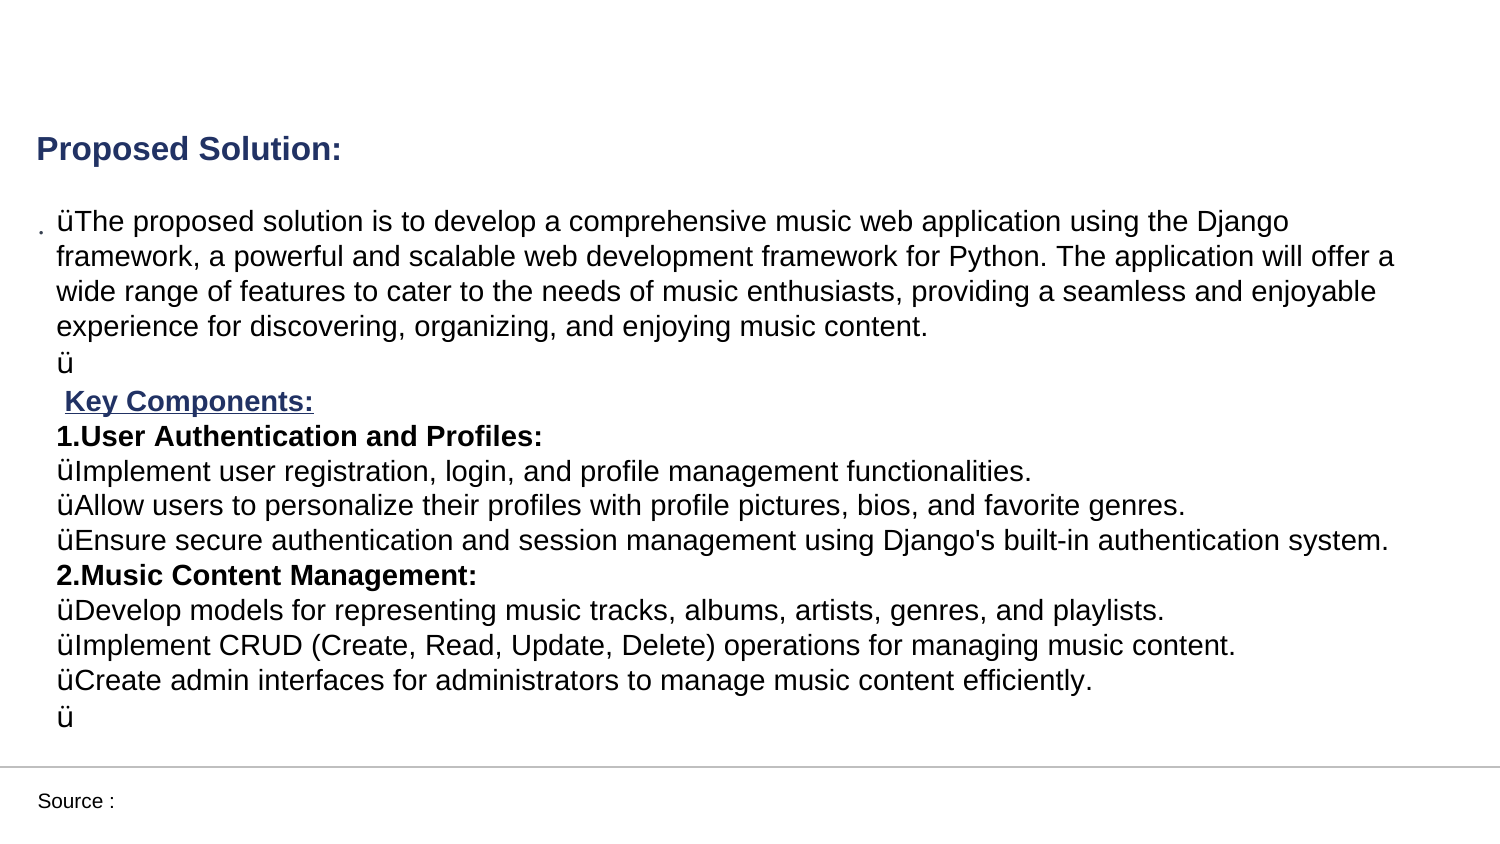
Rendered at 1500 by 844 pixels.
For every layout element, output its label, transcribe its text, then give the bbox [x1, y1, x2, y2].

text_box The proposed solution is to develop a comprehensive music web application using the Django framework, a powerful and scalable web development framework for Python. The application will offer a wide range of features to cater to the needs of music enthusiasts, providing a seamless and enjoyable experience for discovering, organizing, and enjoying music content. Key Components: 1.User Authentication and Profiles: Implement user registration, login, and profile management functionalities. Allow users to personalize their profiles with profile pictures, bios, and favorite genres. Ensure secure authentication and session management using Django's built-in authentication system. 2.Music Content Management: Develop models for representing music tracks, albums, artists, genres, and playlists. Implement CRUD (Create, Read, Update, Delete) operations for managing music content. Create admin interfaces for administrators to manage music content efficiently. [41, 195, 1448, 779]
title Proposed Solution: [21, 111, 504, 165]
text_box . [22, 180, 1478, 243]
text_box Source : [22, 773, 139, 827]
